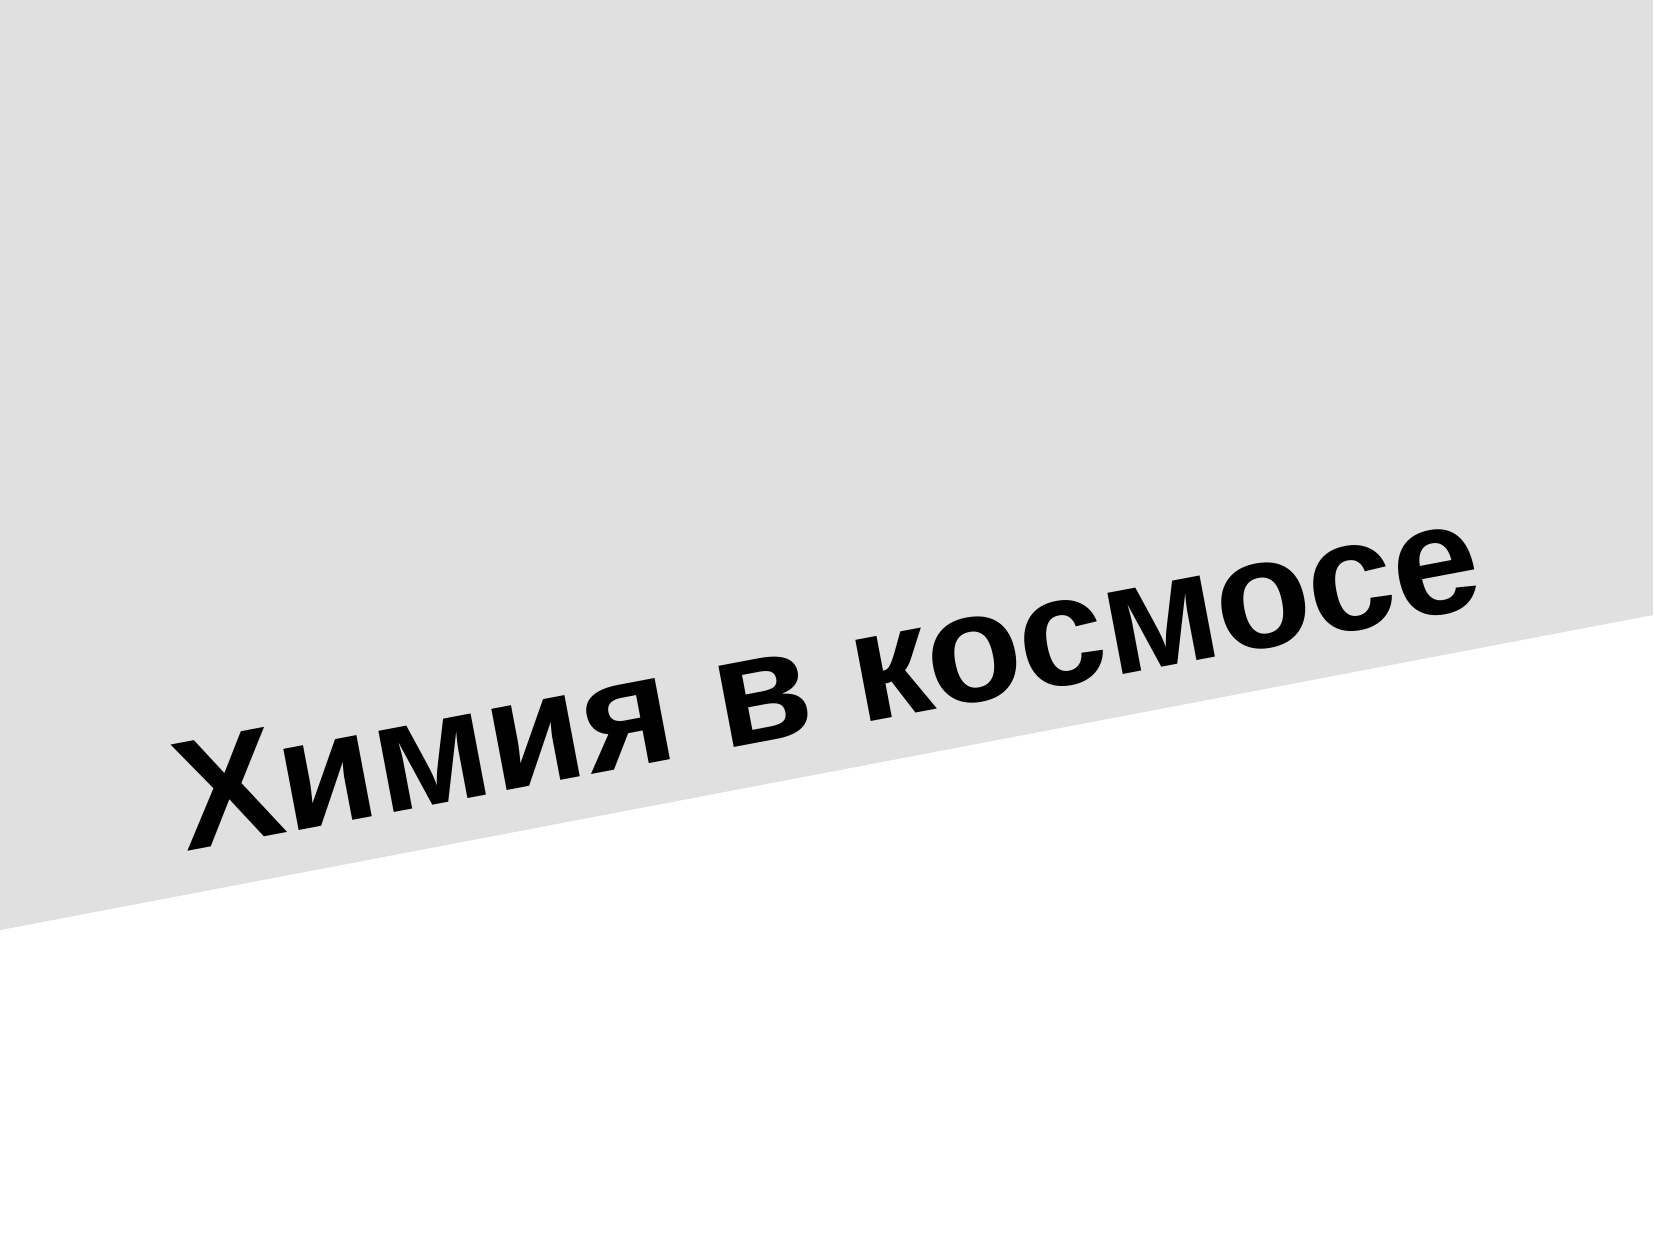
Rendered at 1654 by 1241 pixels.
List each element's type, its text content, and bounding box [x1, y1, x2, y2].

text_box Химия в космосе [77, 435, 1574, 898]
